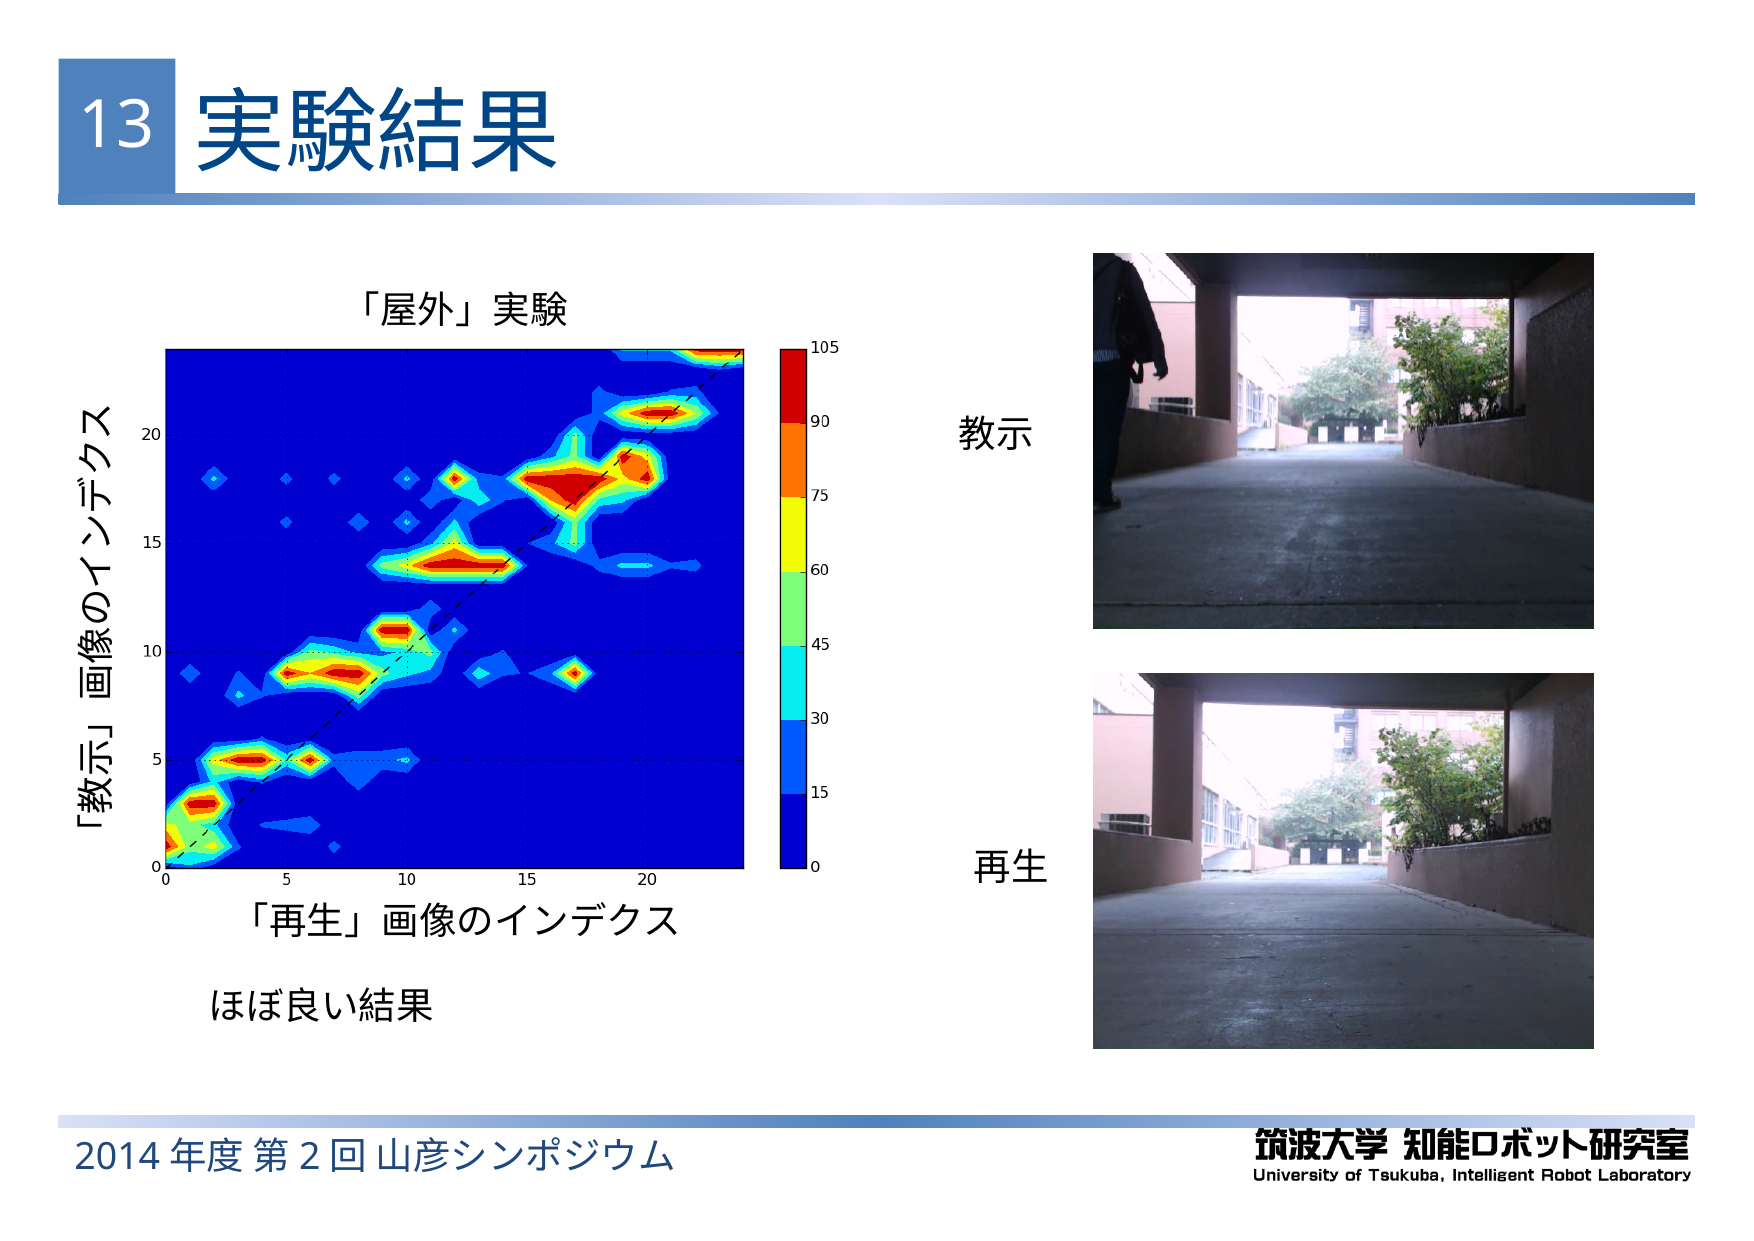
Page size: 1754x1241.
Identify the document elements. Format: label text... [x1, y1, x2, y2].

text_box 教示 [943, 404, 1049, 464]
picture [1093, 673, 1594, 1049]
picture [1252, 1127, 1691, 1182]
text_box 再生 [958, 838, 1064, 898]
text_box 「屋外」実験 [162, 281, 748, 341]
text_box ほぼ良い結果 [193, 977, 449, 1037]
title 実験結果 [193, 61, 1651, 205]
picture [124, 322, 905, 908]
picture [1093, 253, 1594, 629]
text_box 「教示」画像のインデクス [67, 387, 127, 868]
text_box 「再生」画像のインデクス [216, 891, 697, 951]
